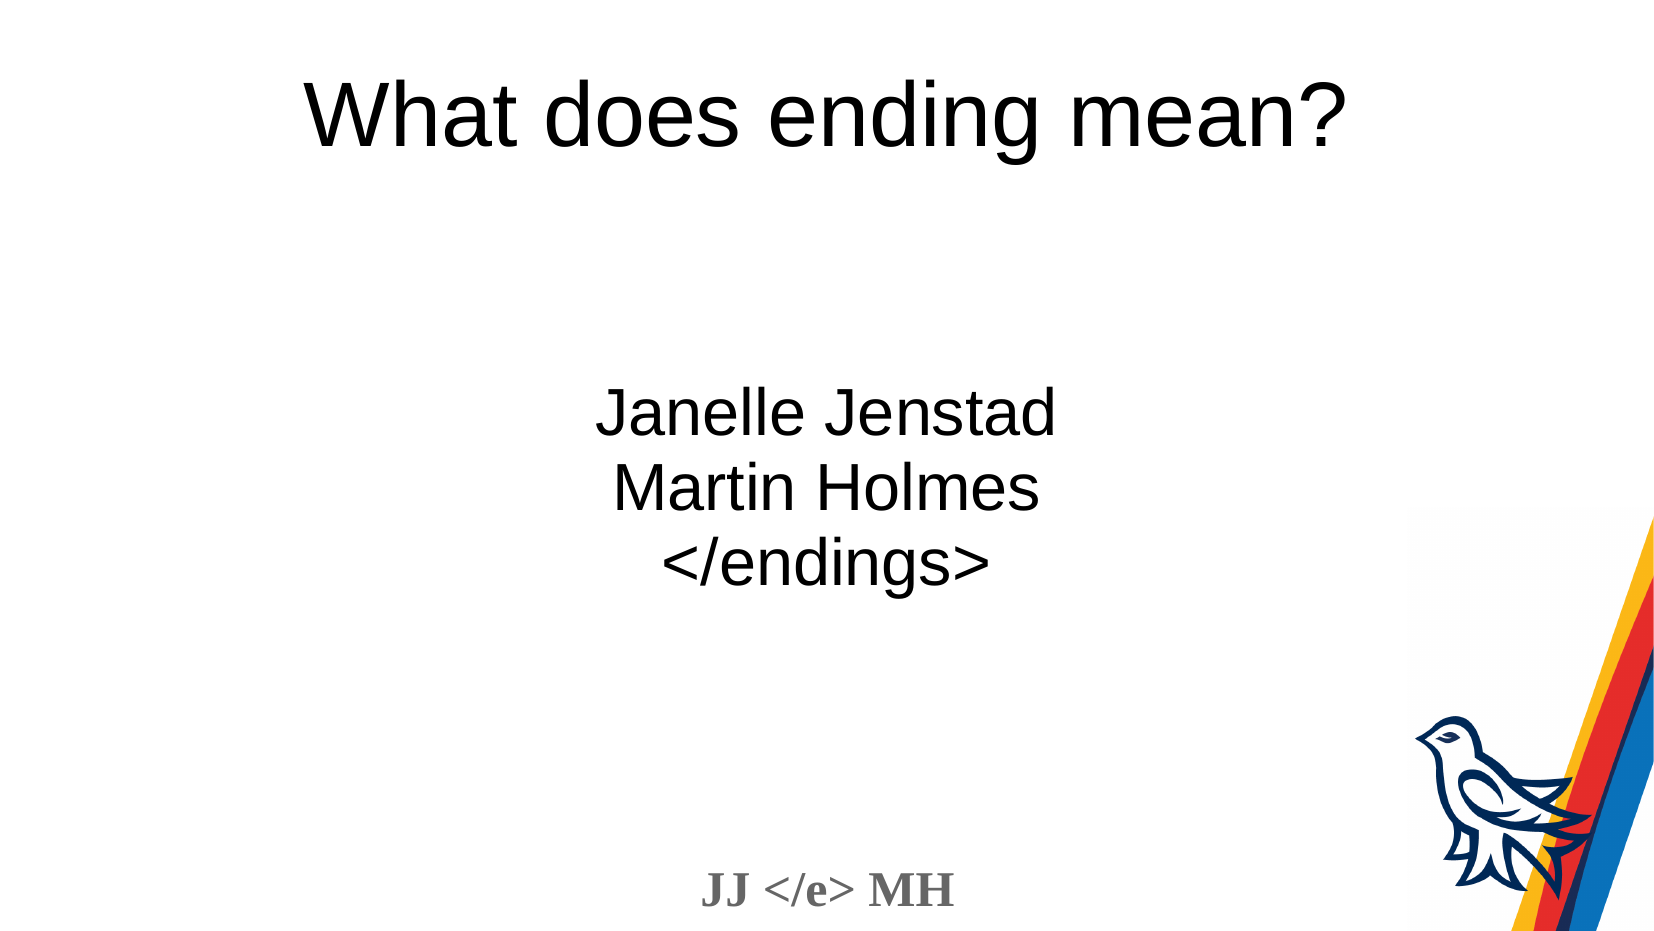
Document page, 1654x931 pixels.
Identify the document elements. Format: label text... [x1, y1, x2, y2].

subtitle Janelle Jenstad Martin Holmes </endings> [82, 217, 1571, 758]
picture [1407, 507, 1654, 931]
title What does ending mean? [82, 37, 1571, 193]
